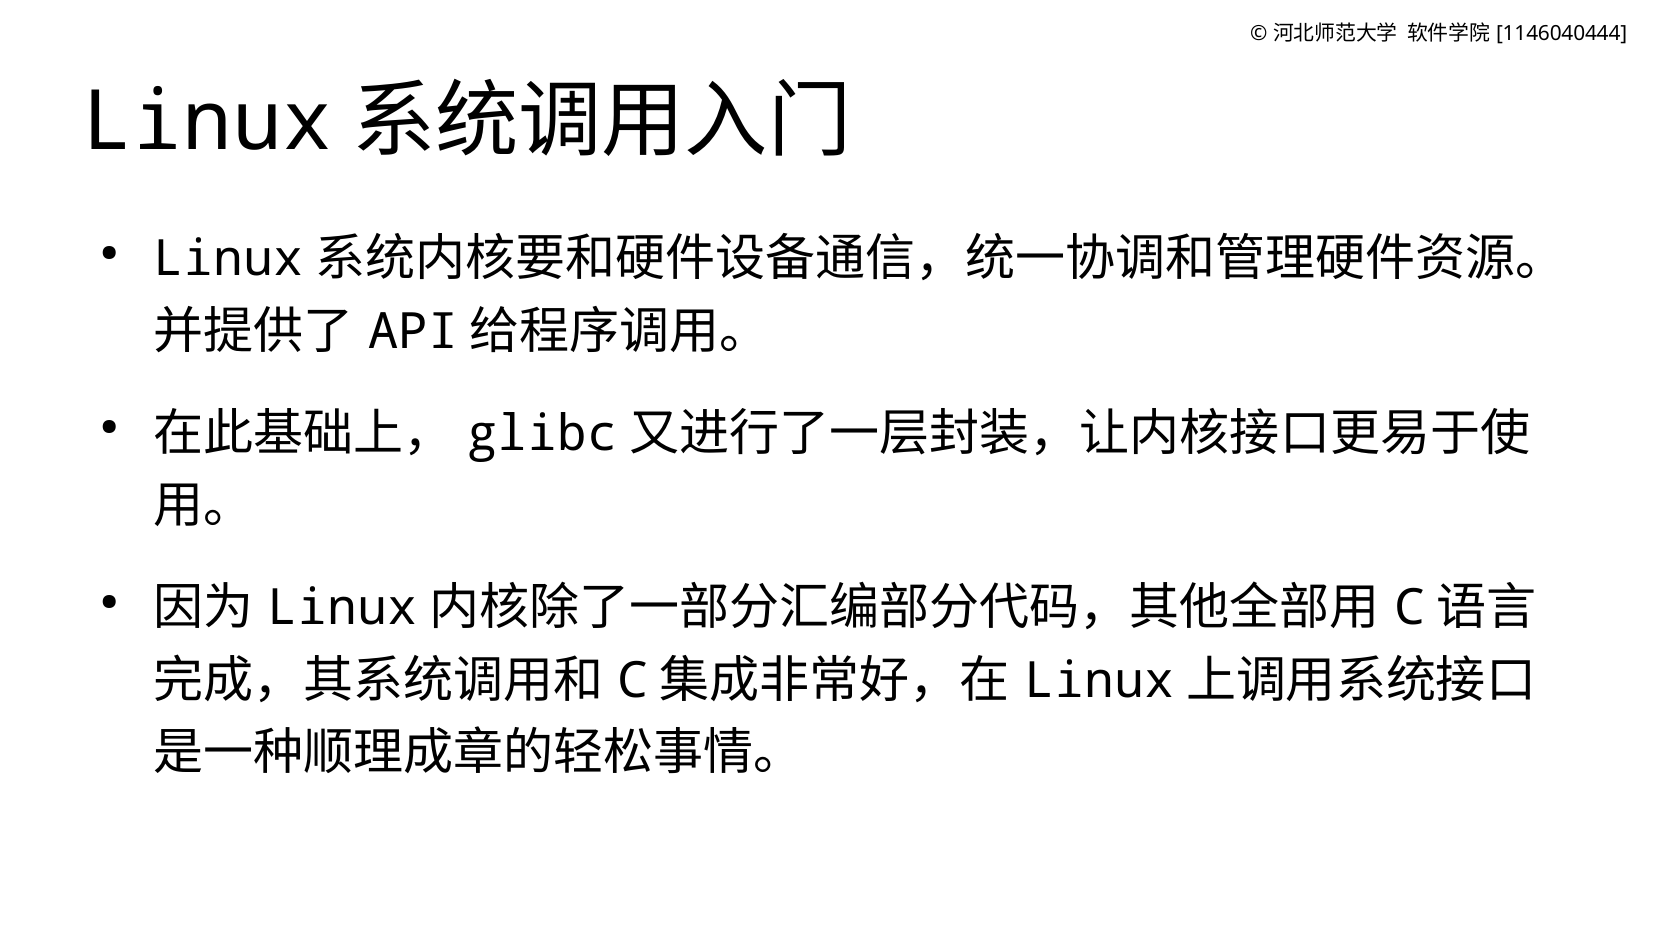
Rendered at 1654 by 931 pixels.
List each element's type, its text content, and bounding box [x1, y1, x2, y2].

list Linux系统内核要和硬件设备通信，统一协调和管理硬件资源。并提供了API给程序调用。 在此基础上，glibc又进行了一层封装，让内核接口更易于使用。 因为Linux内核除了一部分汇编部分代码，其他全部用C语言完成，其系统调用和C集成非常好，在Linux上调用系统接口是一种顺理成章的轻松事情。 [82, 217, 1571, 815]
title Linux系统调用入门 [82, 37, 1571, 189]
